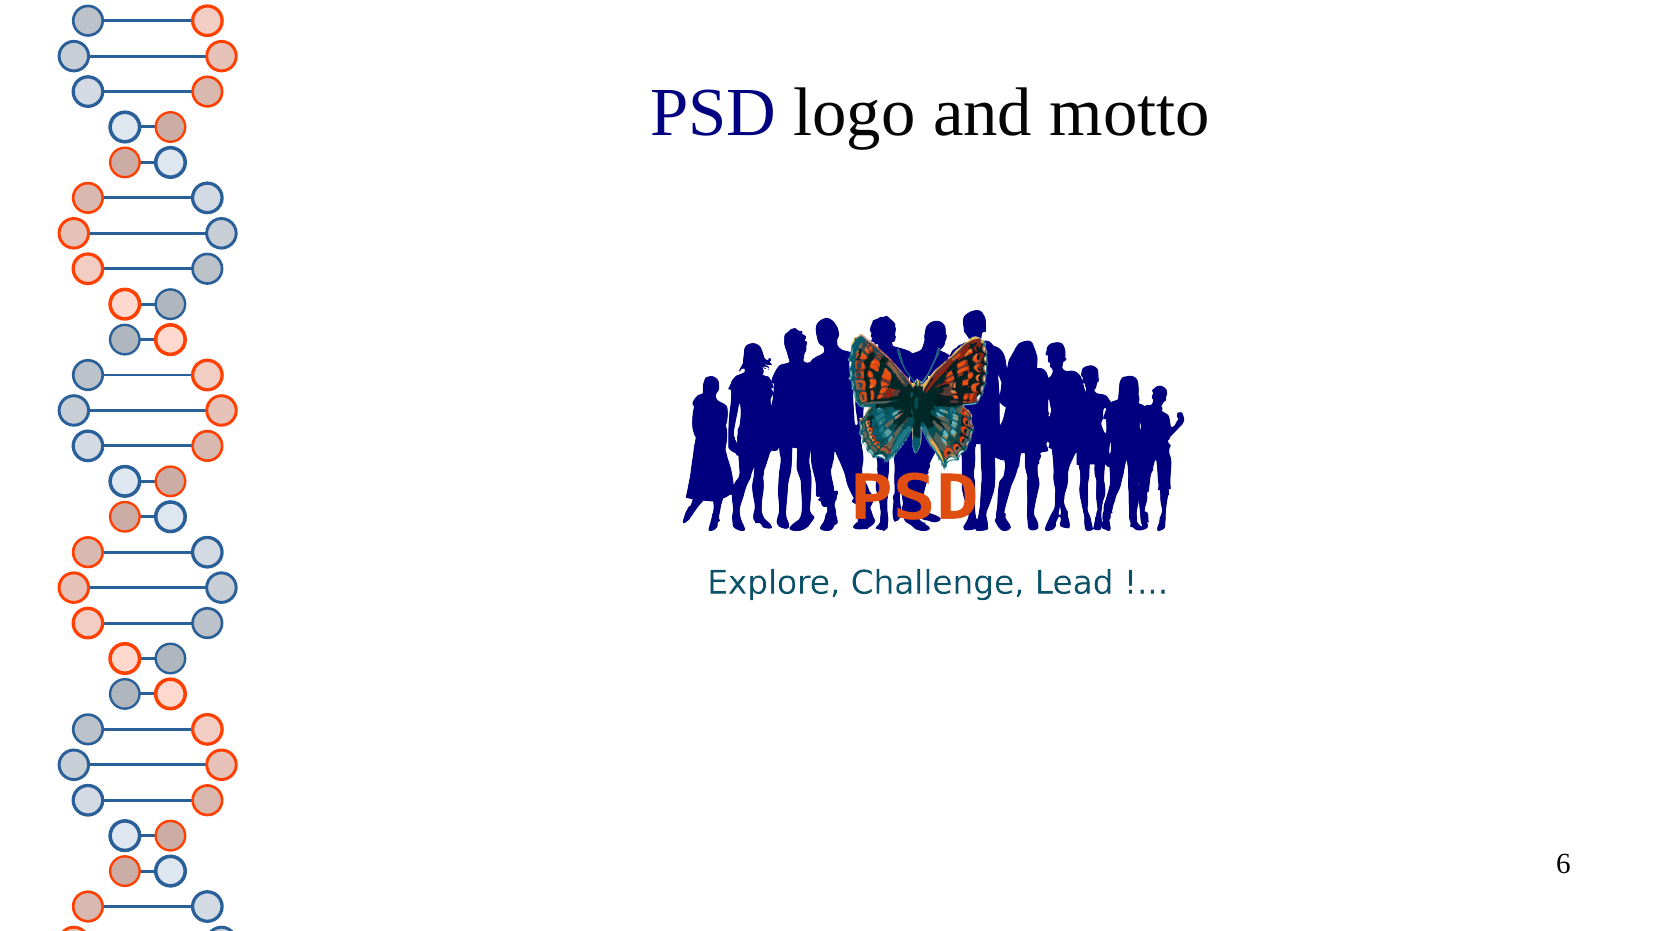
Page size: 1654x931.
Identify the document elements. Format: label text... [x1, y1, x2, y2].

picture [660, 224, 1200, 764]
title PSD logo and motto [265, 35, 1595, 189]
